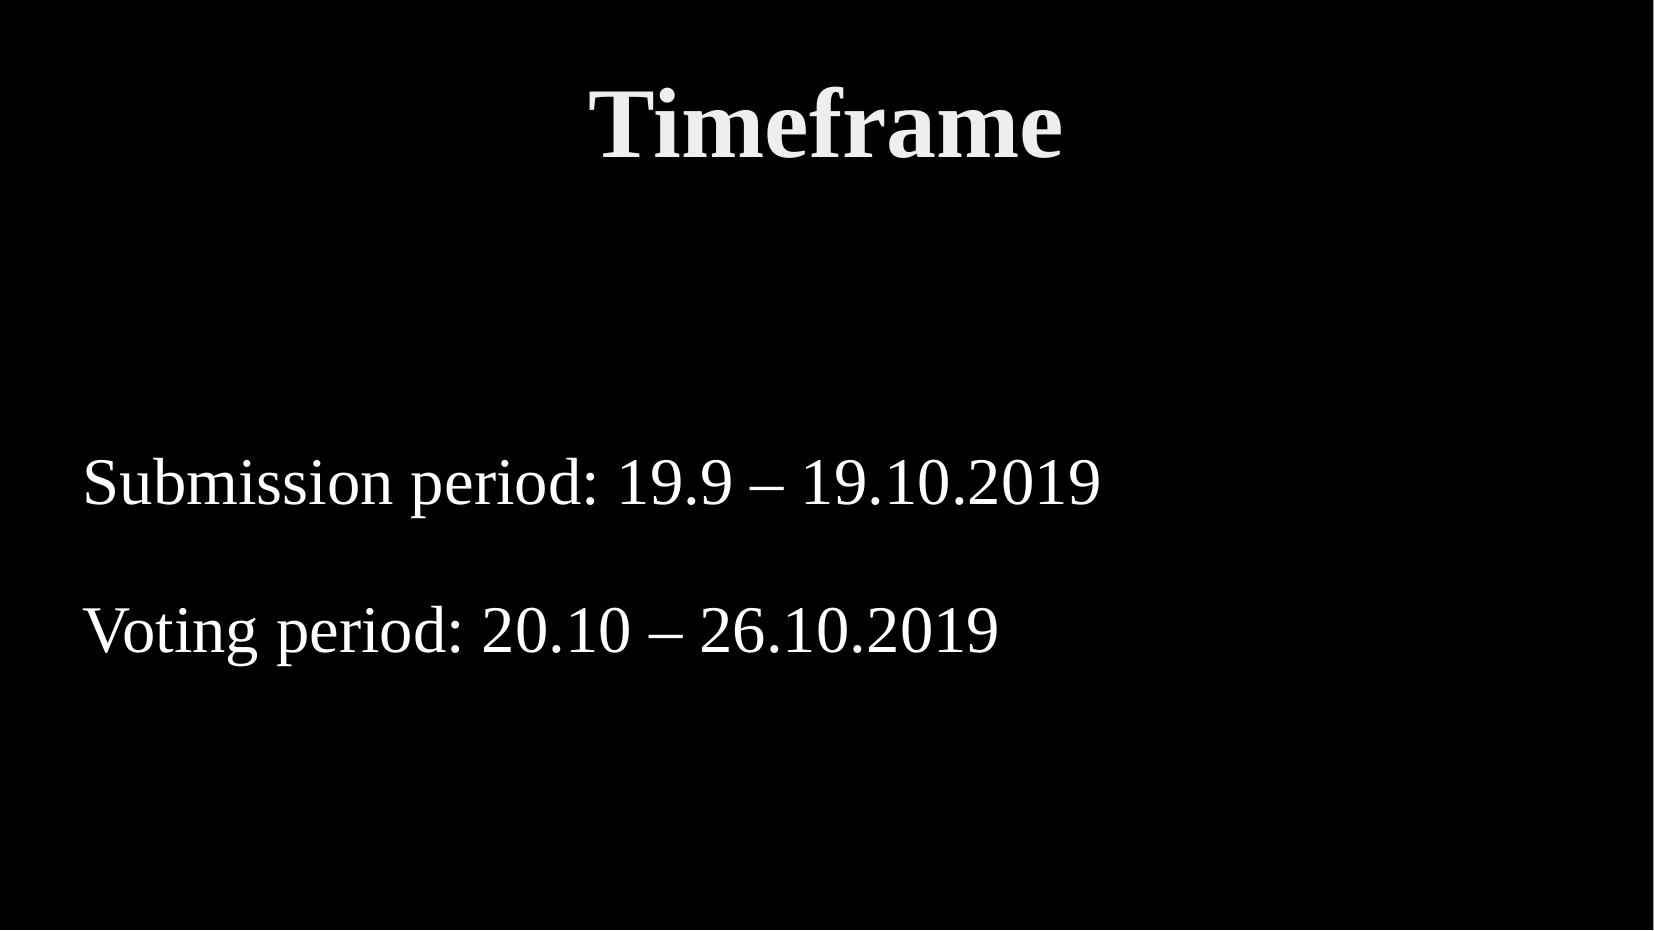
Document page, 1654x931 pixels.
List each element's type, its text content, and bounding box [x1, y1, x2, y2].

title Timeframe [82, 35, 1571, 213]
subtitle Submission period: 19.9 – 19.10.2019 Voting period: 20.10 – 26.10.2019 [82, 354, 1571, 757]
